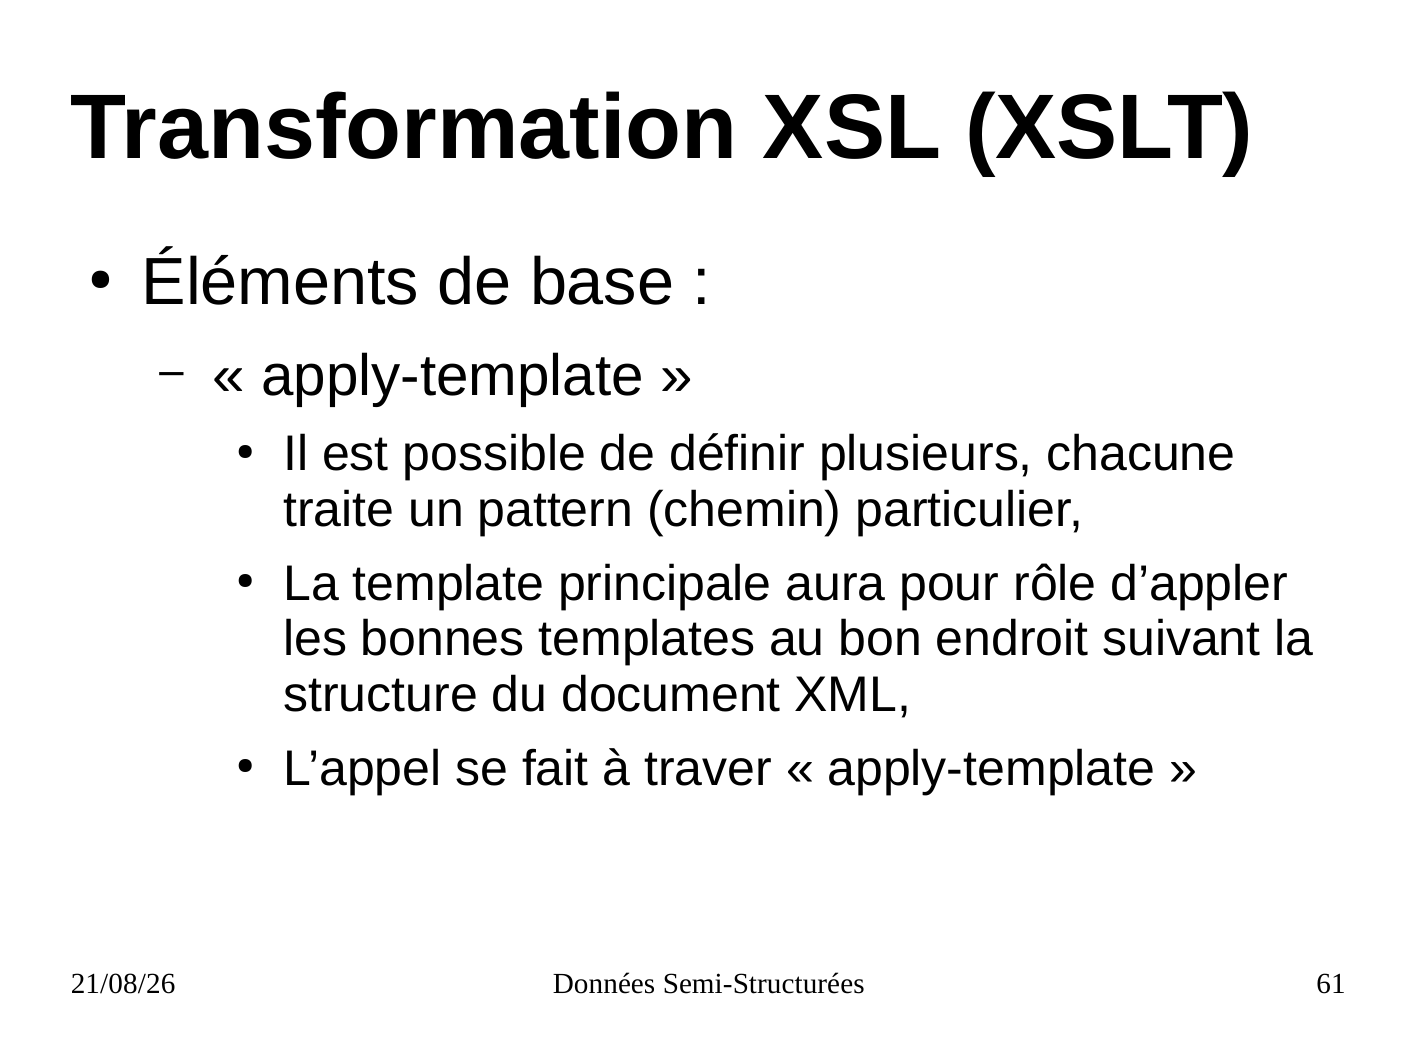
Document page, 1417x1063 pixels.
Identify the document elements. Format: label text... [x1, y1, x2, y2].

title Transformation XSL (XSLT) [70, 42, 1346, 212]
list Éléments de base : « apply-template » Il est possible de définir plusieurs, chacune traite un pattern (chemin) particulier, La template principale aura pour rôle d’appler les bonnes templates au bon endroit suivant la structure du document XML, L’appel se fait à traver « apply-template » [70, 244, 1346, 925]
